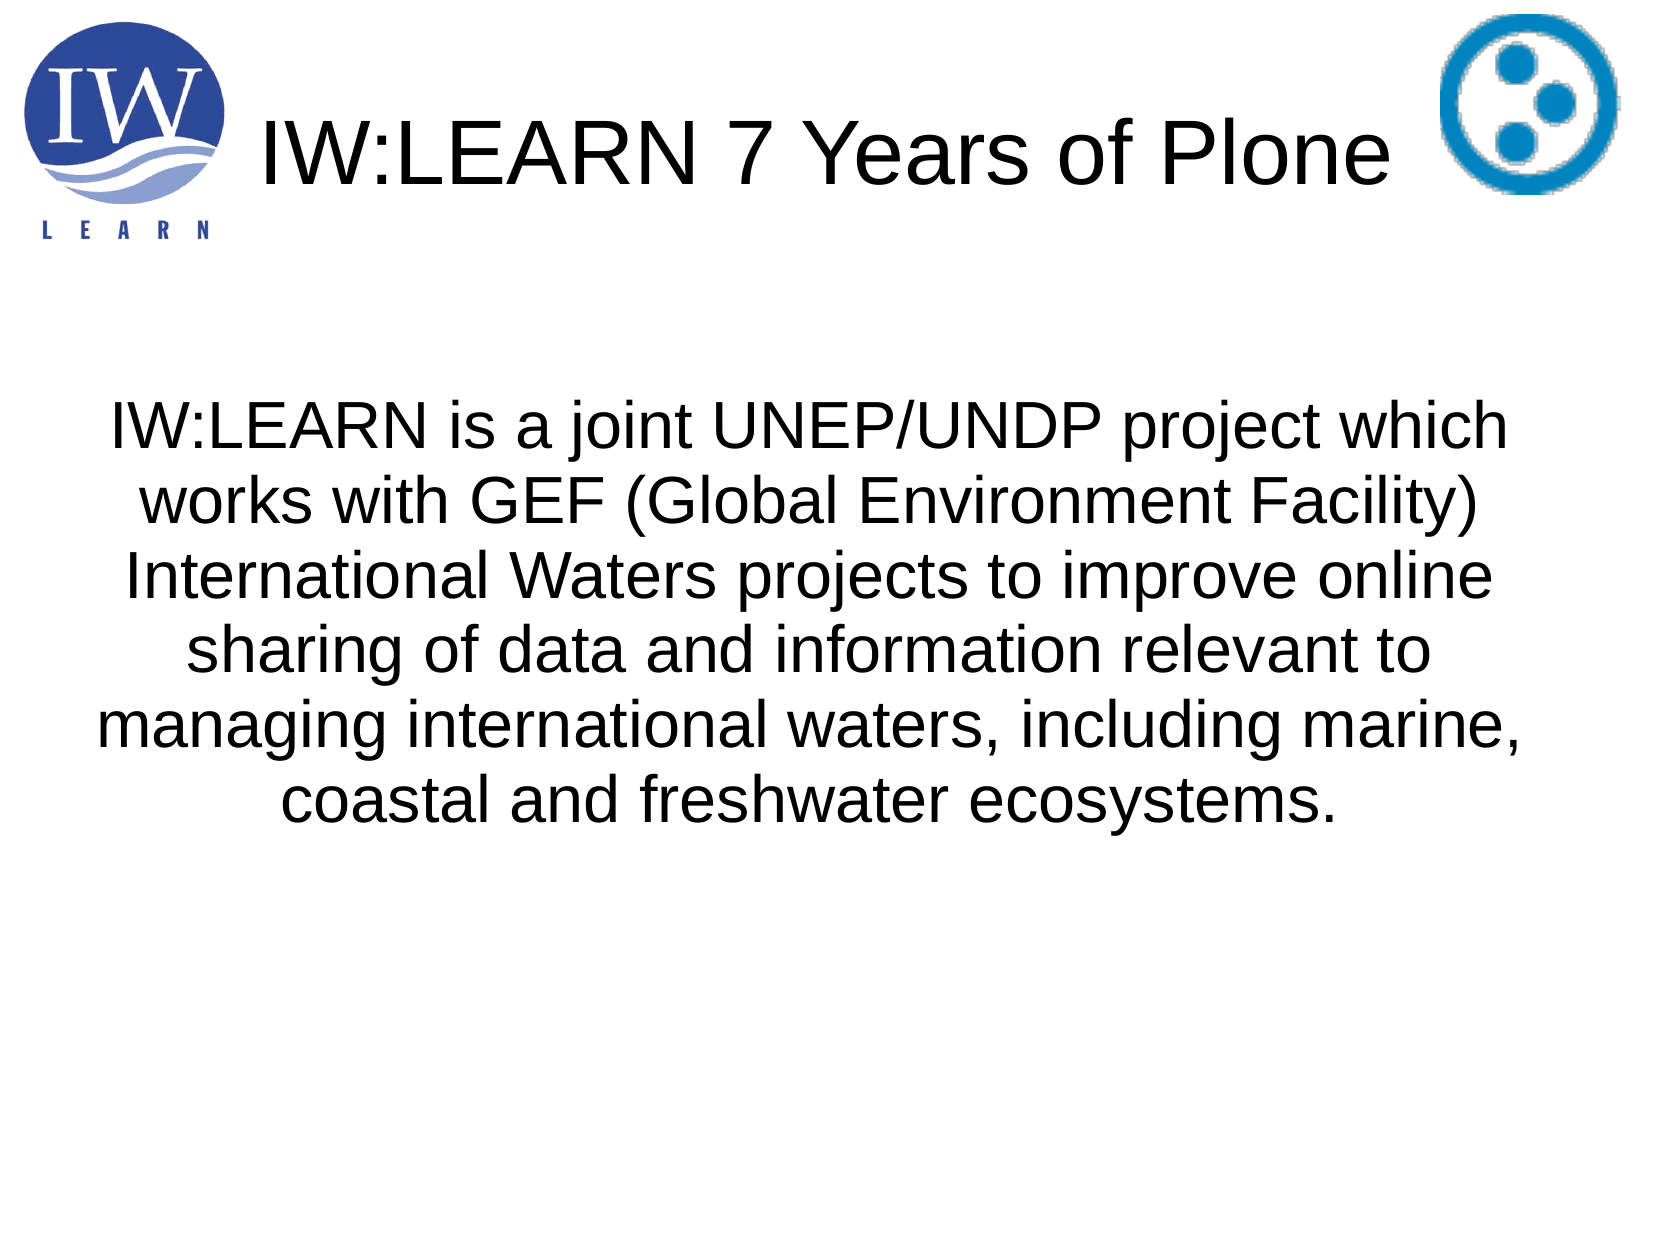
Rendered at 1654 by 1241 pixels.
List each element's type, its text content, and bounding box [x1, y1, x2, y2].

picture [1440, 117, 1516, 196]
picture [1455, 29, 1601, 178]
picture [6, 7, 241, 257]
picture [1541, 14, 1621, 196]
subtitle IW:LEARN is a joint UNEP/UNDP project which works with GEF (Global Environment Facility) International Waters projects to improve online sharing of data and information relevant to managing international waters, including marine, coastal and freshwater ecosystems. [82, 290, 1538, 1010]
picture [1440, 14, 1515, 90]
title IW:LEARN 7 Years of Plone [241, 49, 1571, 257]
